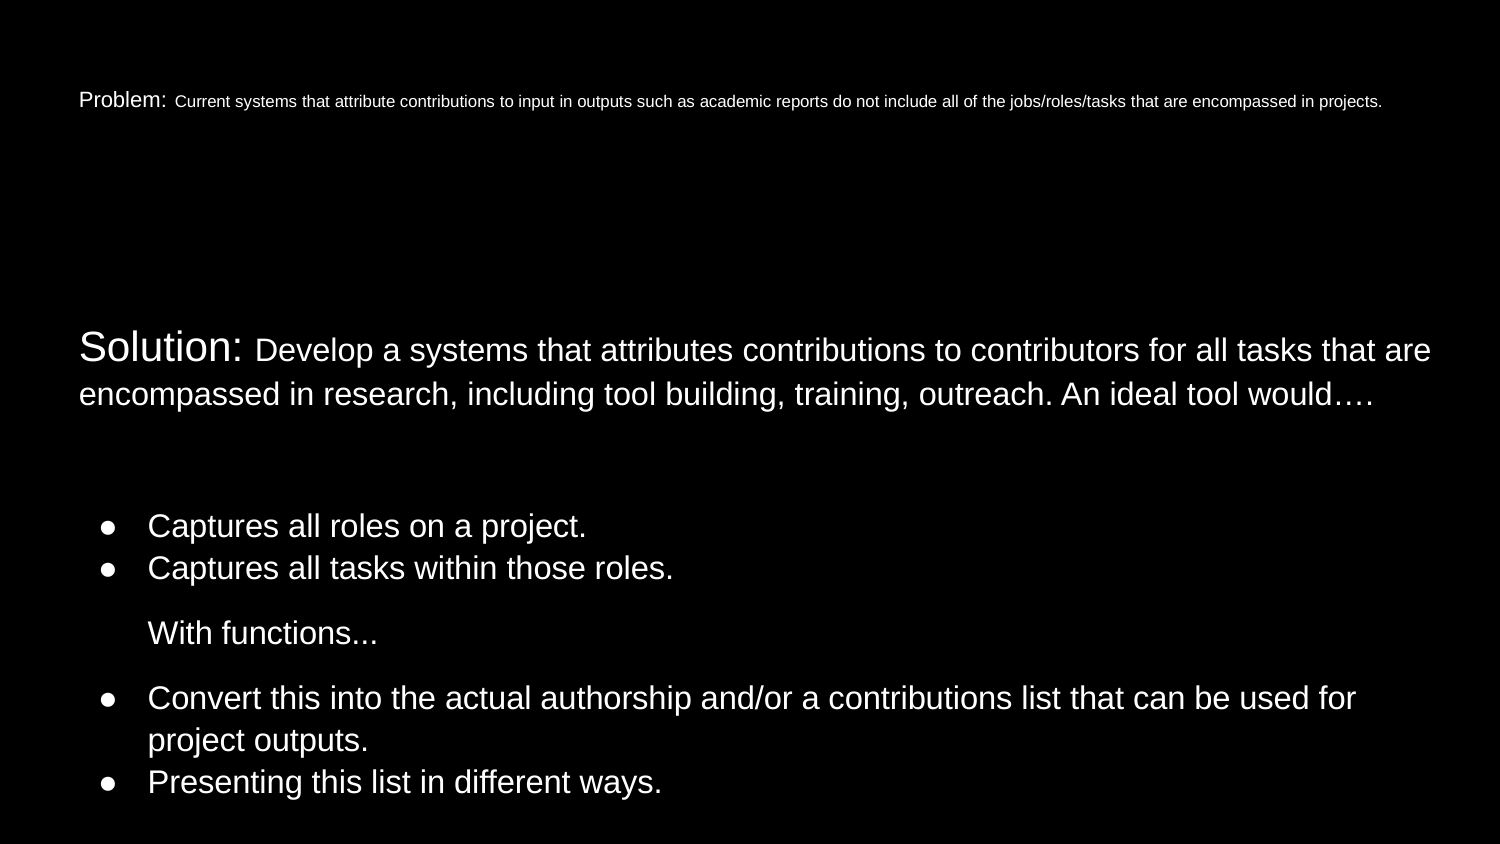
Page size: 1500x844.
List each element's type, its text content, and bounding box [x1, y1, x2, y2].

title Problem: Current systems that attribute contributions to input in outputs such as academic reports do not include all of the jobs/roles/tasks that are encompassed in projects. encompassed in research projects. [63, 65, 1462, 160]
list Solution: Develop a systems that attributes contributions to contributors for all tasks that are encompassed in research, including tool building, training, outreach. An ideal tool would…. Captures all roles on a project. Captures all tasks within those roles. With functions... Convert this into the actual authorship and/or a contributions list that can be used for project outputs. Presenting this list in different ways. [63, 300, 1462, 844]
